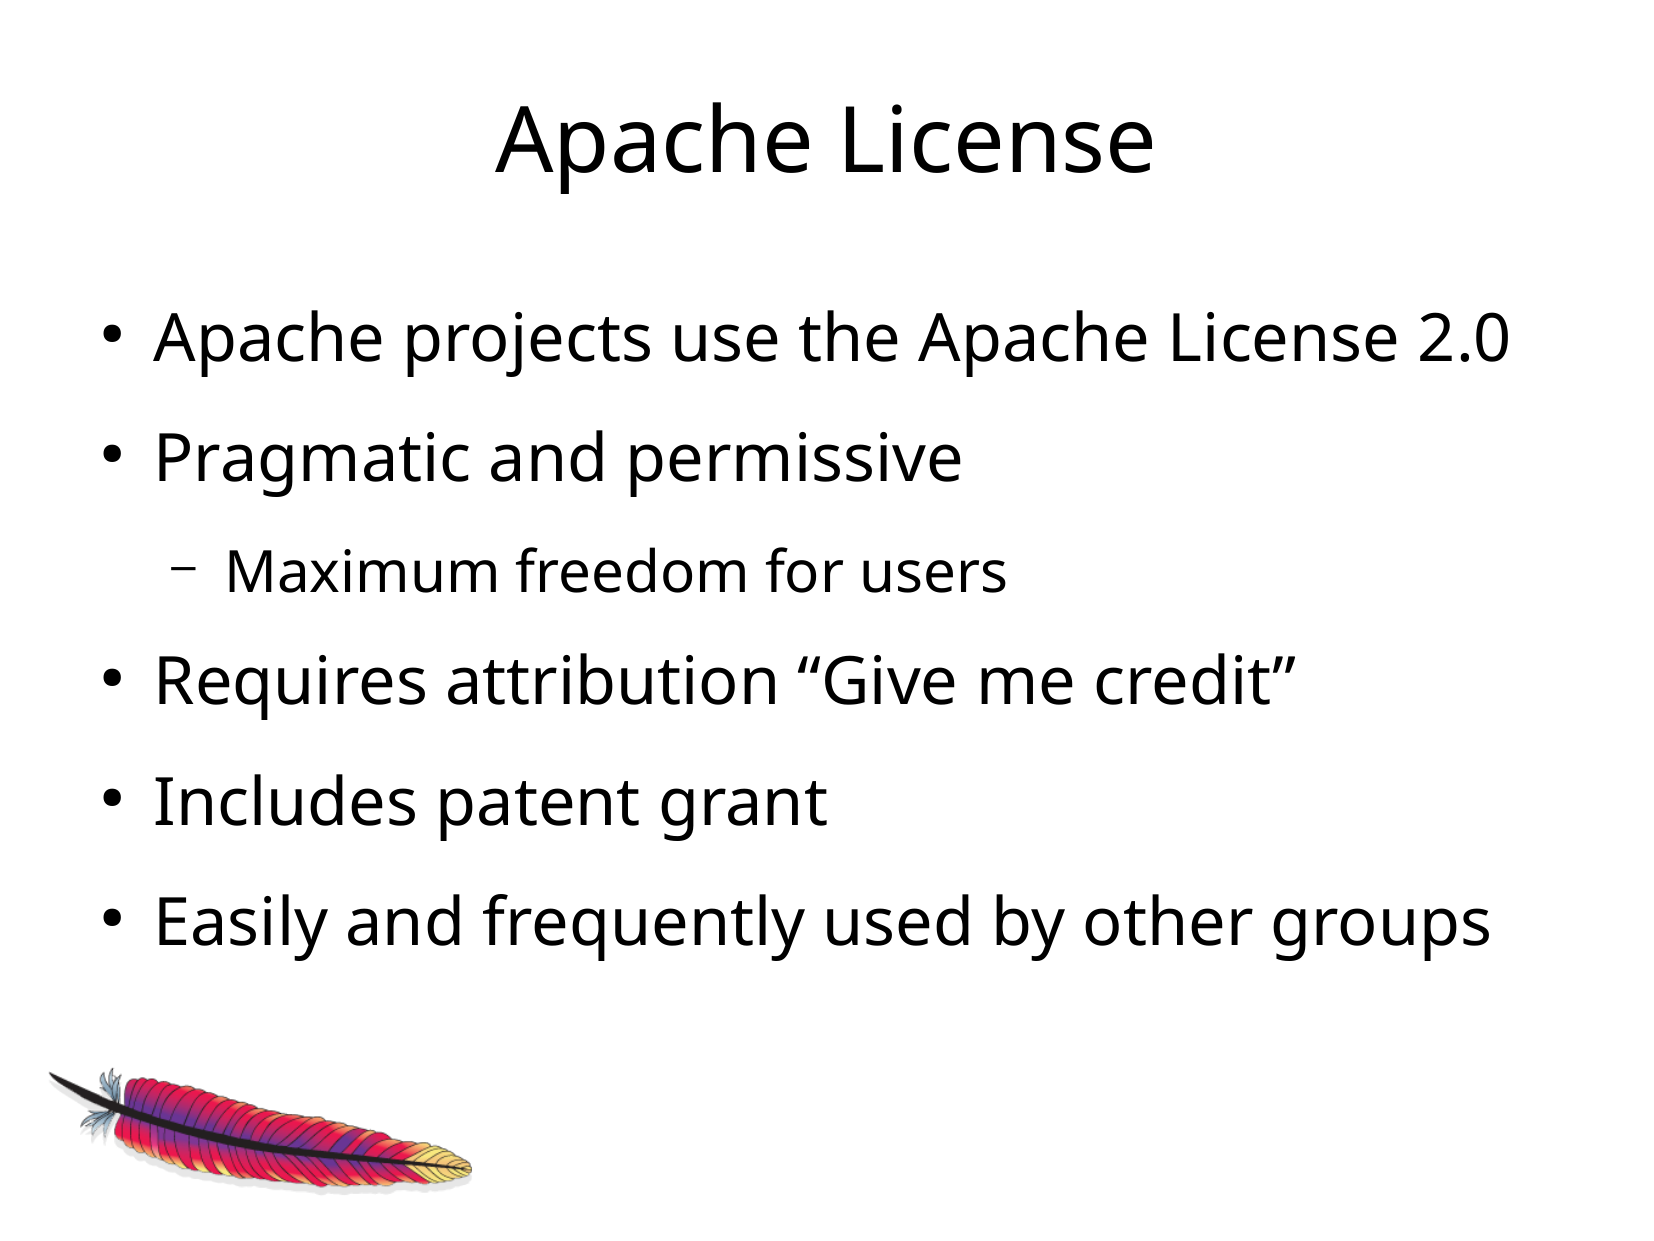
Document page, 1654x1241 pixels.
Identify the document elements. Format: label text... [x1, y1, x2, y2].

picture [45, 1064, 477, 1200]
title Apache License [82, 49, 1571, 226]
list Apache projects use the Apache License 2.0 Pragmatic and permissive Maximum freedom for users Requires attribution “Give me credit” Includes patent grant Easily and frequently used by other groups [82, 290, 1571, 1109]
